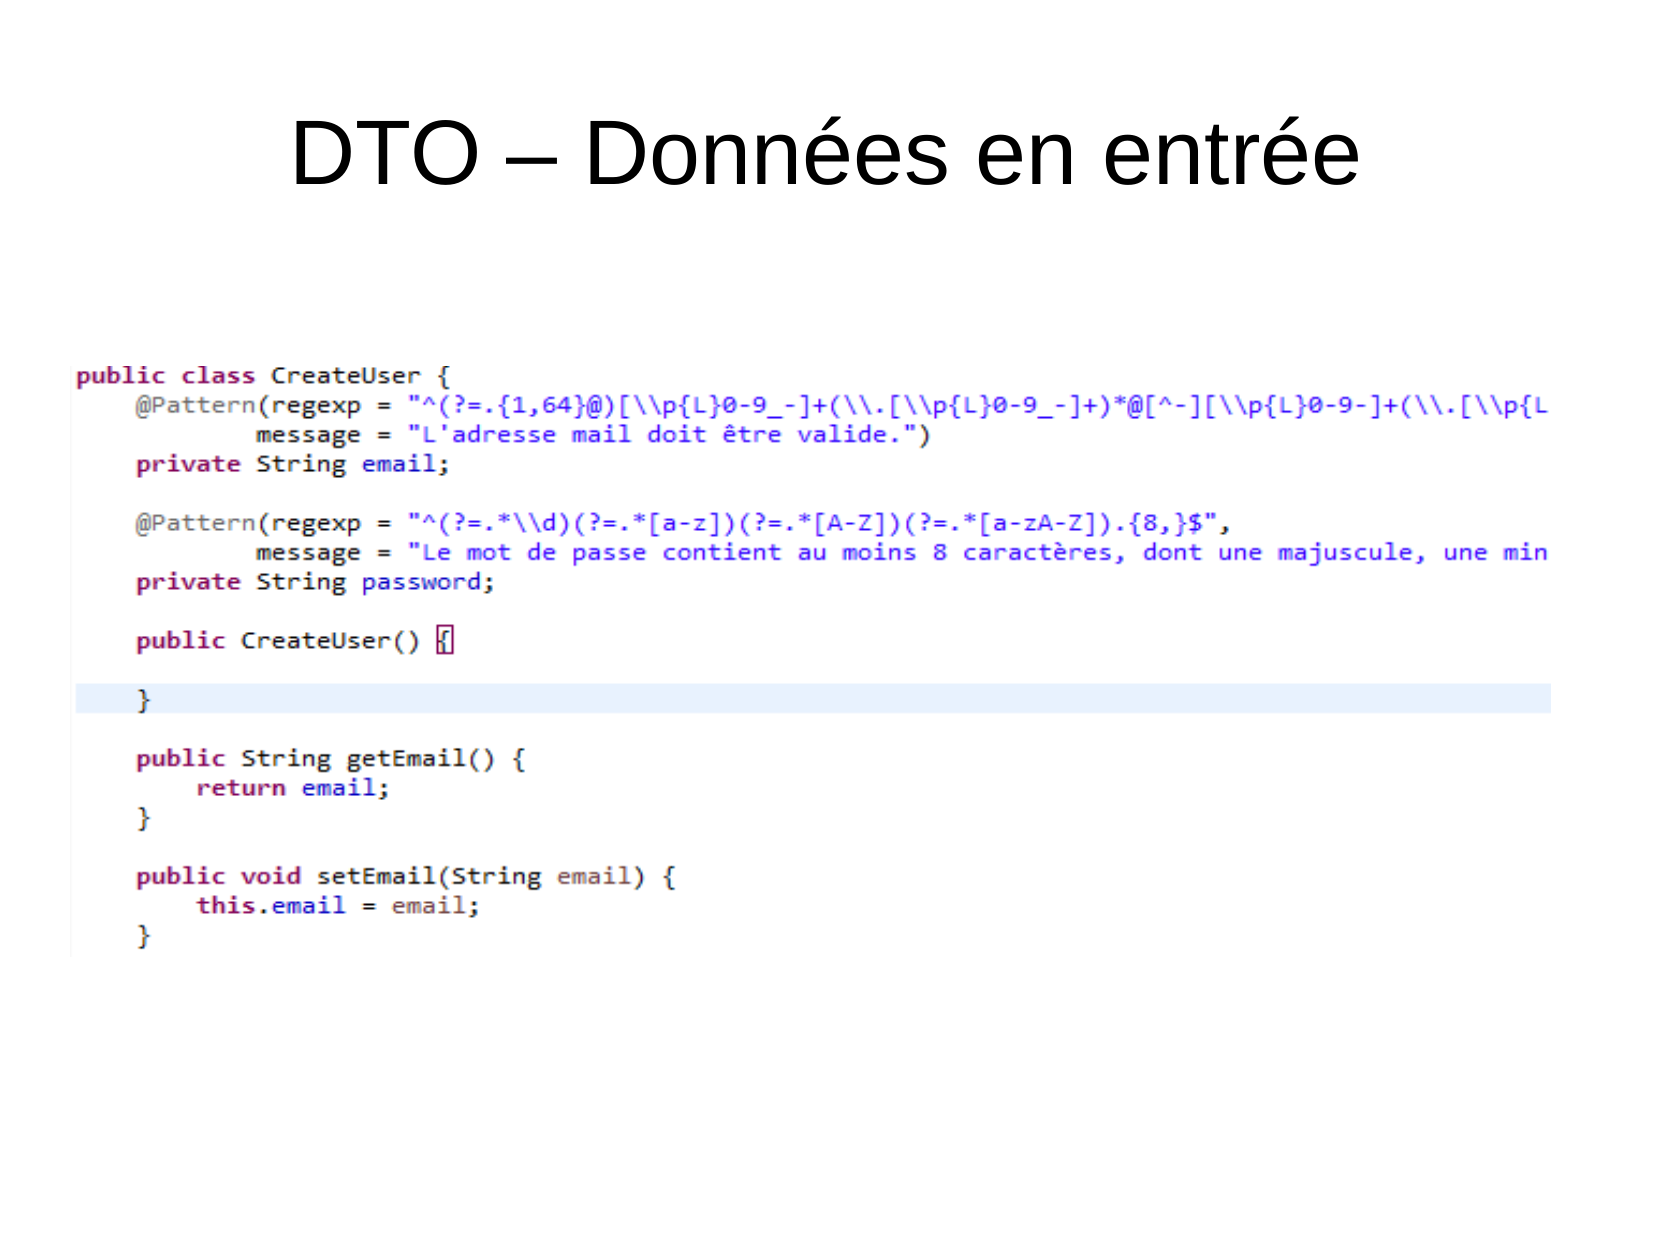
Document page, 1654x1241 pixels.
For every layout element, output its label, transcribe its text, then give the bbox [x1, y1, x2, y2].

picture [70, 366, 1551, 957]
title DTO – Données en entrée [82, 49, 1571, 257]
